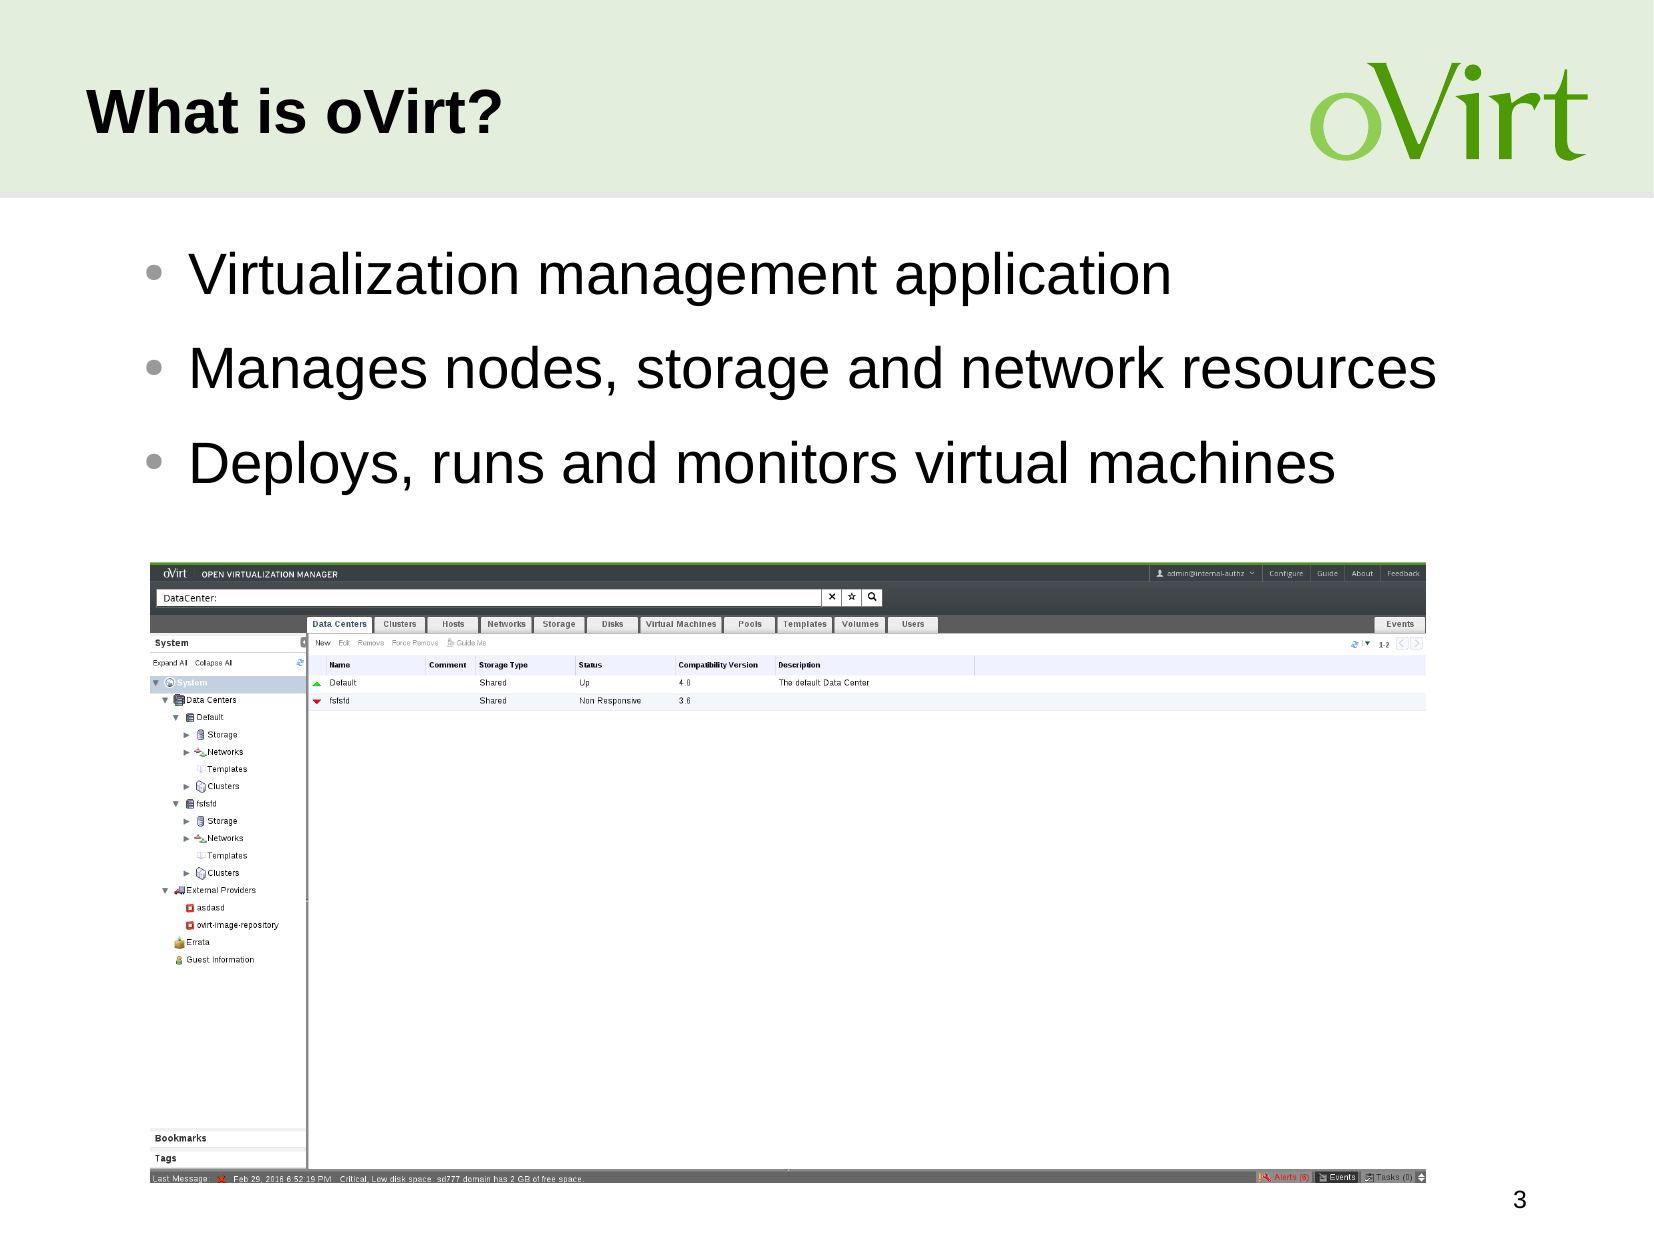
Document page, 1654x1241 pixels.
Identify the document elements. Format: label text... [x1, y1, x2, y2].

title What is oVirt? [86, 36, 1307, 188]
picture [150, 562, 1426, 1183]
list Virtualization management application Manages nodes, storage and network resources Deploys, runs and monitors virtual machines [128, 241, 1617, 496]
